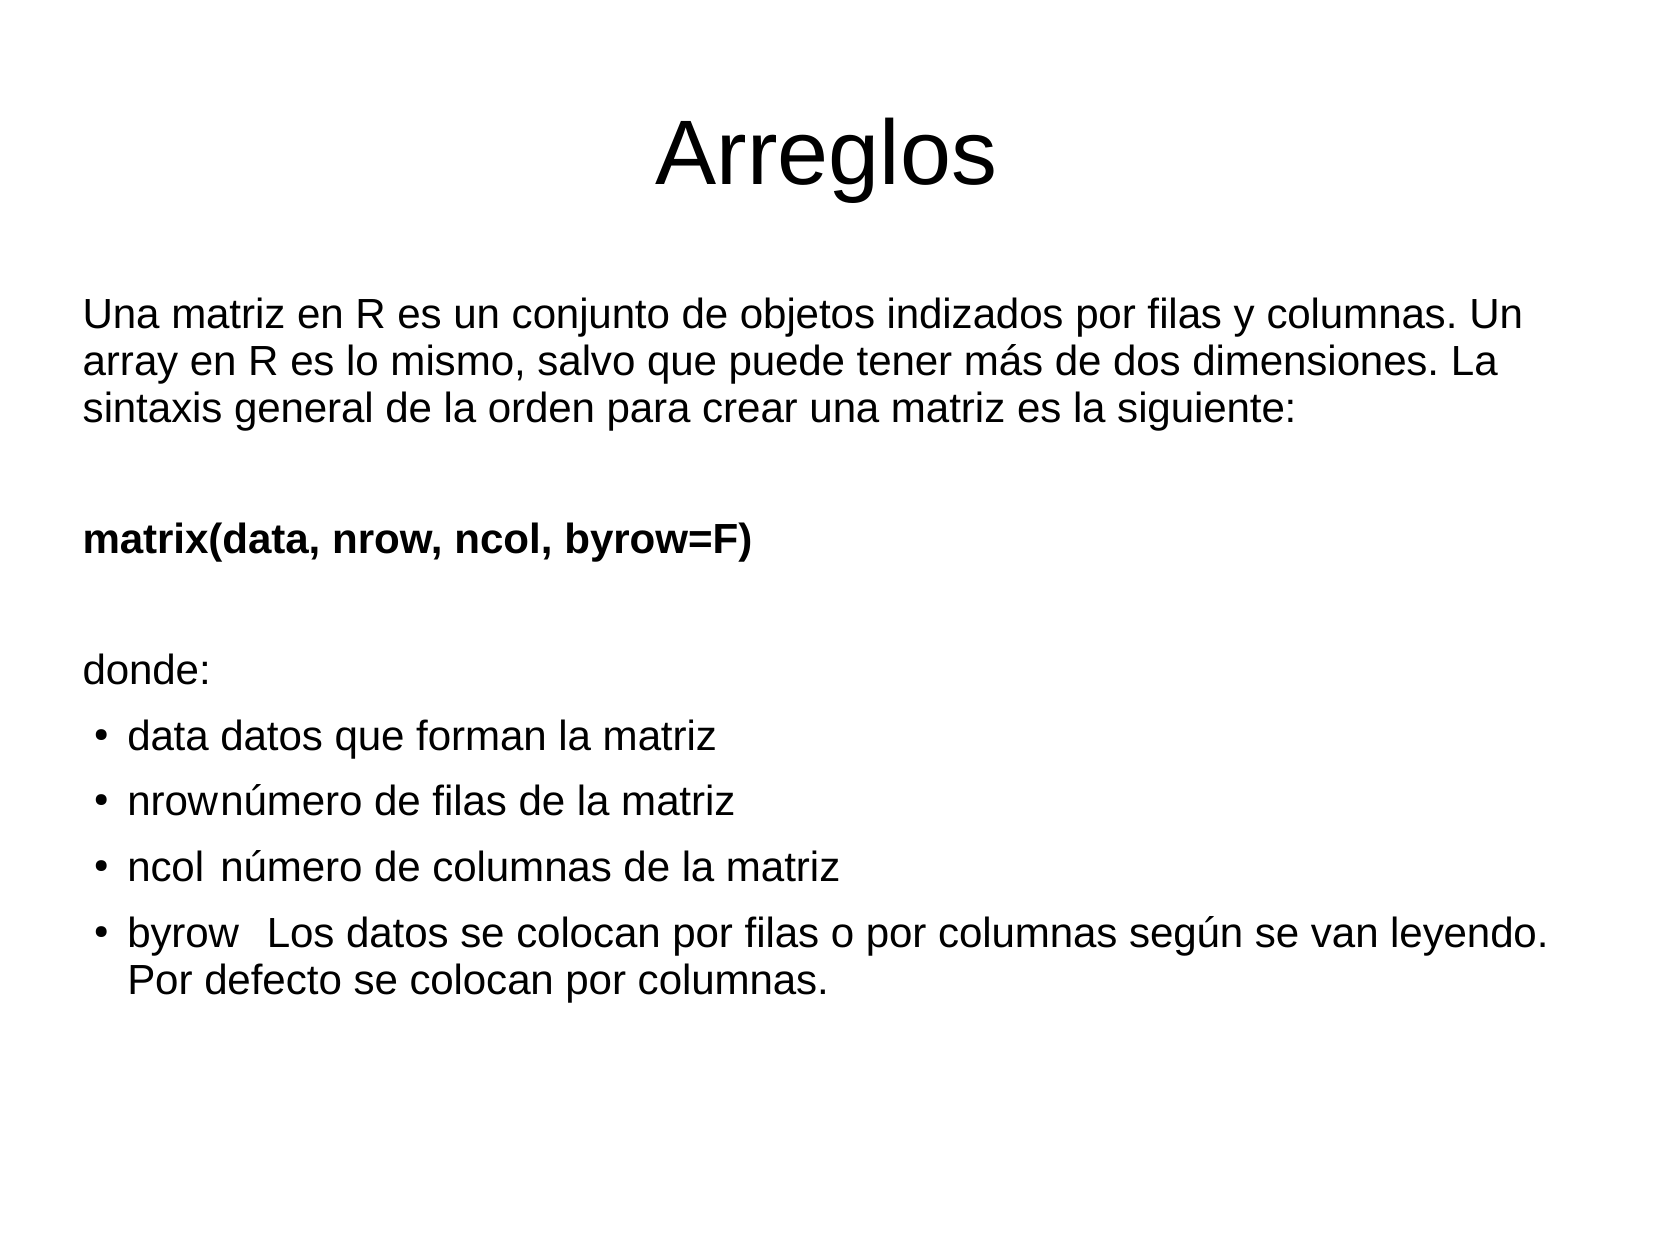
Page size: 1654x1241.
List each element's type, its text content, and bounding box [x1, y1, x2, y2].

title Arreglos [82, 49, 1571, 257]
list Una matriz en R es un conjunto de objetos indizados por filas y columnas. Un array en R es lo mismo, salvo que puede tener más de dos dimensiones. La sintaxis general de la orden para crear una matriz es la siguiente: matrix(data, nrow, ncol, byrow=F) donde: data datos que forman la matriz nrow número de filas de la matriz ncol número de columnas de la matriz byrow Los datos se colocan por filas o por columnas según se van leyendo. Por defecto se colocan por columnas. [82, 290, 1571, 1010]
